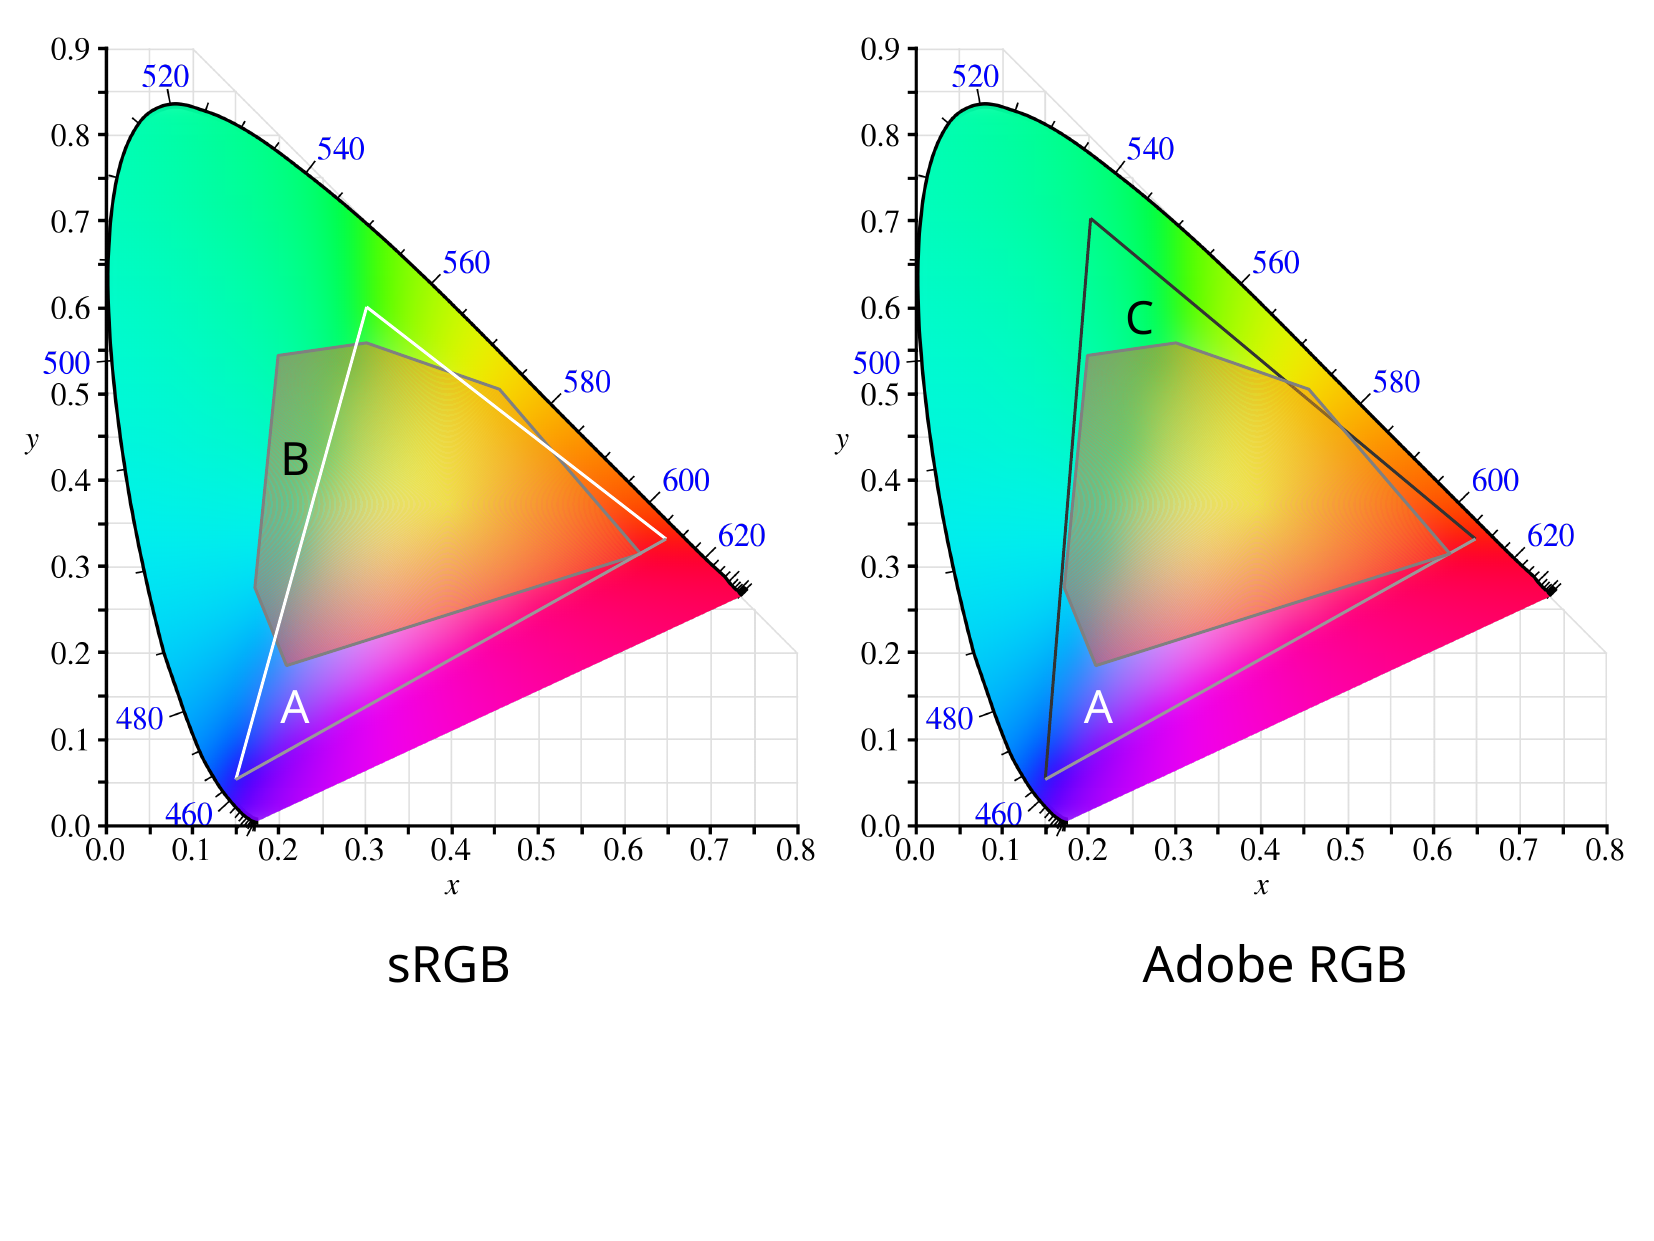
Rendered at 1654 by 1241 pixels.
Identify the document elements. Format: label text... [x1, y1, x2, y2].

picture [5, 23, 1649, 910]
text_box Adobe RGB [1127, 921, 1411, 995]
text_box [271, 344, 354, 451]
text_box [254, 486, 314, 635]
text_box C [1110, 277, 1168, 347]
text_box sRGB [372, 921, 520, 995]
text_box A [265, 667, 324, 736]
text_box [1064, 342, 1451, 666]
text_box B [265, 419, 324, 488]
text_box [276, 342, 639, 666]
text_box A [1068, 667, 1127, 736]
text_box [457, 374, 547, 444]
